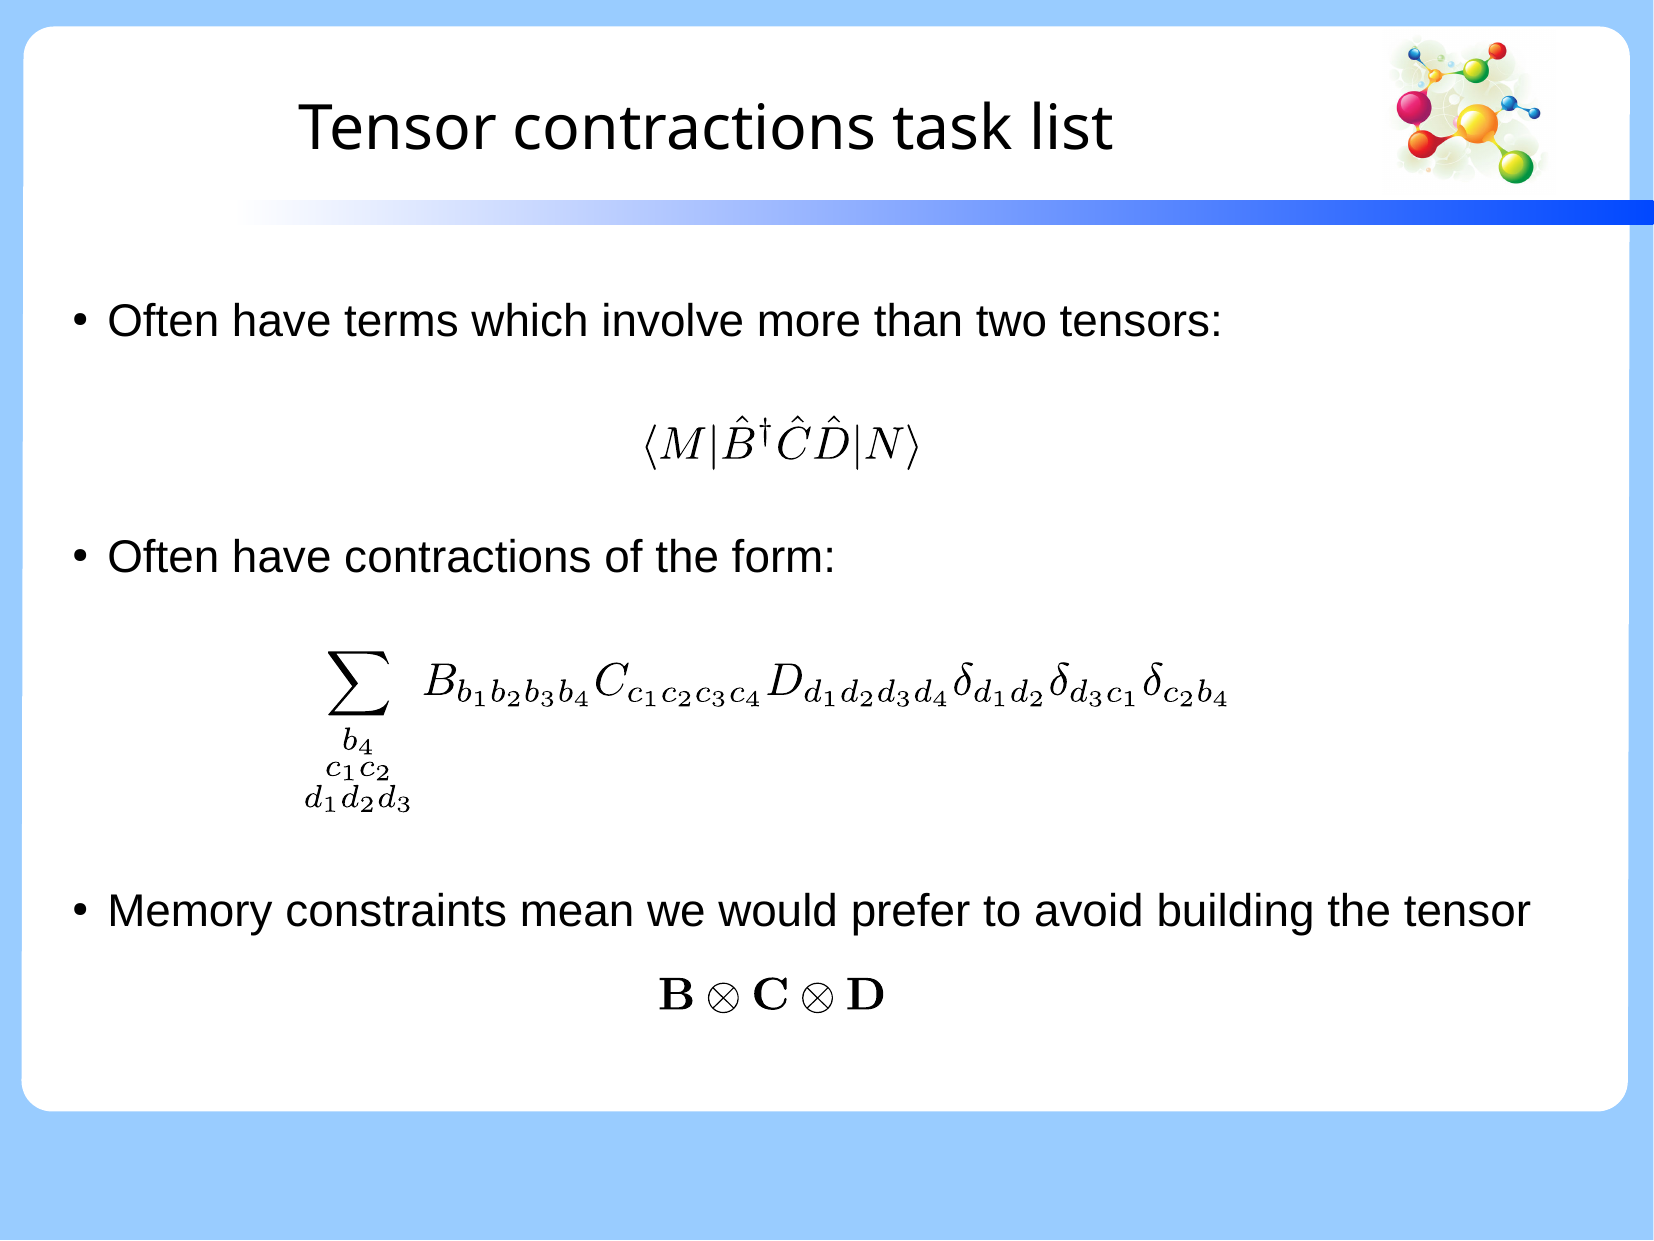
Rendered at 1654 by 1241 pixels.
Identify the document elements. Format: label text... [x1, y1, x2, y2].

title Tensor contractions task list [82, 49, 1332, 201]
picture [1382, 29, 1556, 195]
text_box [640, 415, 923, 471]
text_box Often have terms which involve more than two tensors: Often have contractions of the form: Memory constraints mean we would prefer to avoid building the tensor [57, 229, 1599, 1121]
text_box [657, 977, 887, 1014]
text_box [303, 646, 1228, 813]
